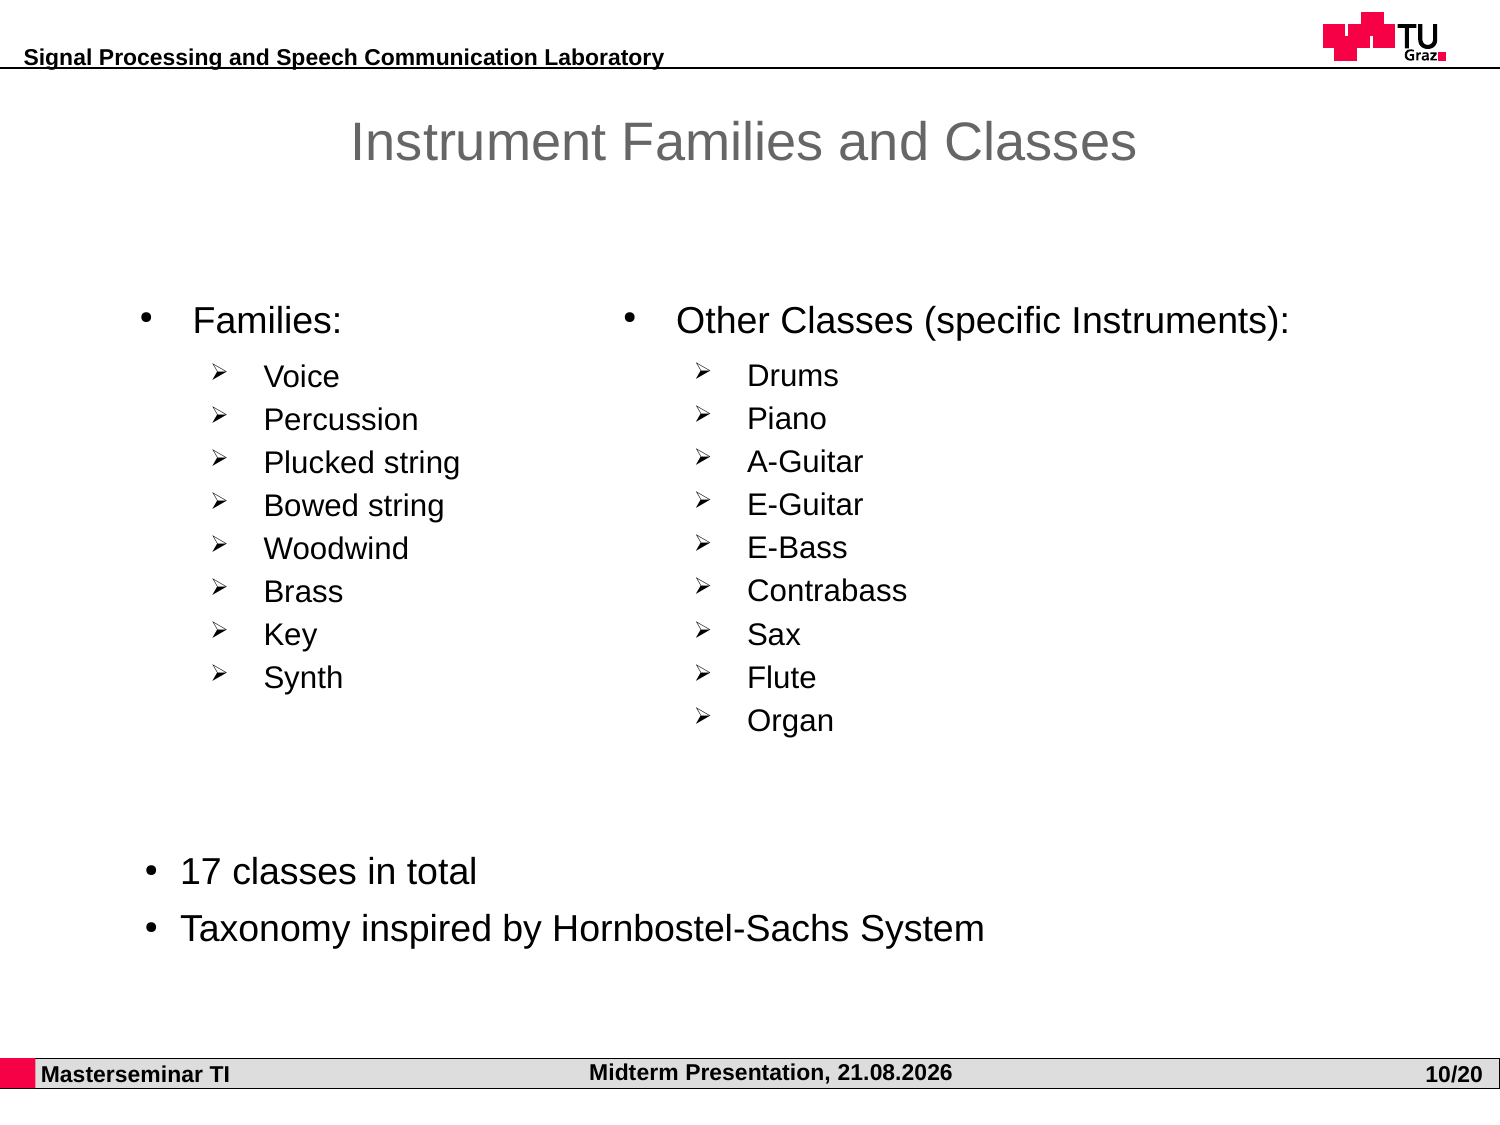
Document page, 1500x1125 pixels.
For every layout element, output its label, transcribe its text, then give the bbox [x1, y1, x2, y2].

list Families: Voice Percussion Plucked string Bowed string Woodwind Brass Key Synth [107, 266, 556, 787]
list Other Classes (specific Instruments): Drums Piano A-Guitar E-Guitar E-Bass Contrabass Sax Flute Organ [590, 265, 1359, 786]
list Instrument Families and Classes [107, 106, 1382, 201]
text_box 17 classes in total Taxonomy inspired by Hornbostel-Sachs System [129, 842, 1134, 957]
